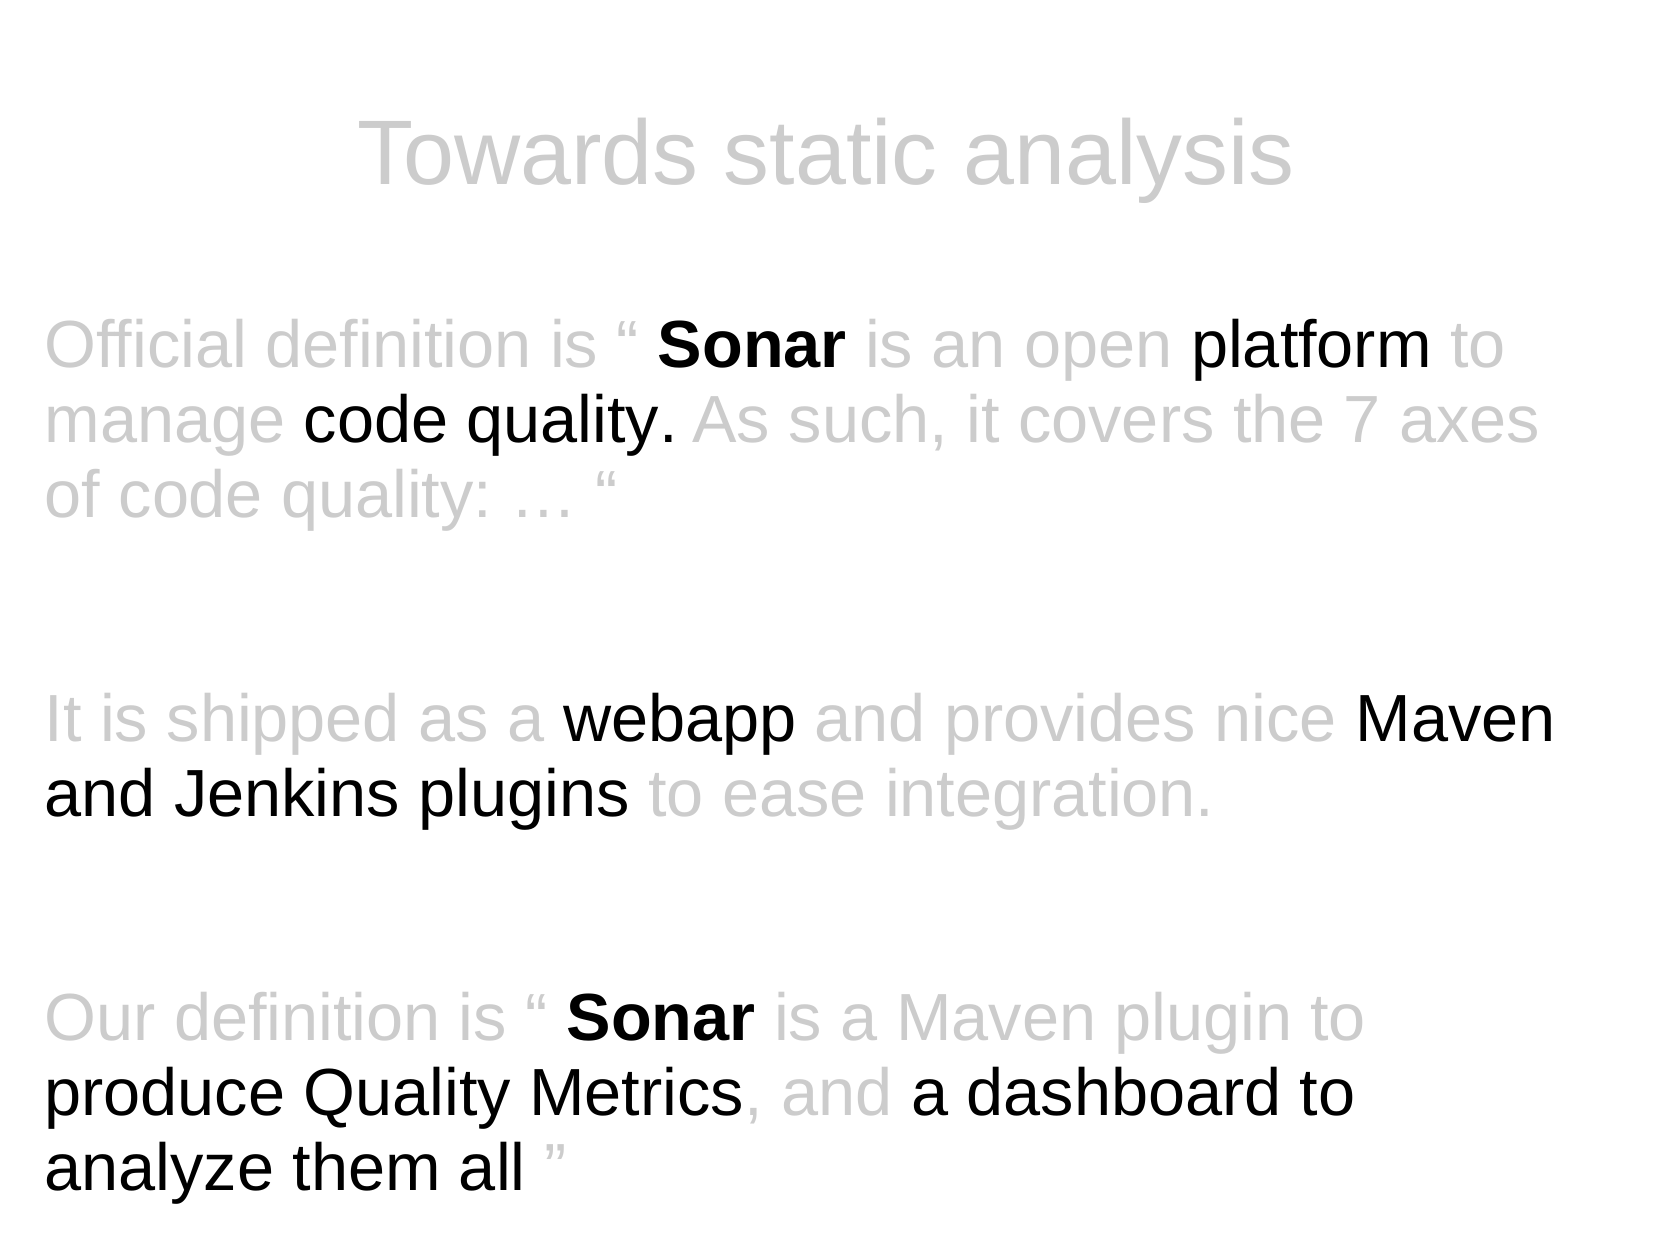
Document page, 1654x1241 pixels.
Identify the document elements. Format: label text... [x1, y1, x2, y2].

title Towards static analysis [82, 49, 1571, 257]
text_box Official definition is “ Sonar is an open platform to manage code quality. As such, it covers the 7 axes of code quality: … “ It is shipped as a webapp and provides nice Maven and Jenkins plugins to ease integration. Our definition is “ Sonar is a Maven plugin to produce Quality Metrics, and a dashboard to analyze them all ” [30, 300, 1615, 1241]
